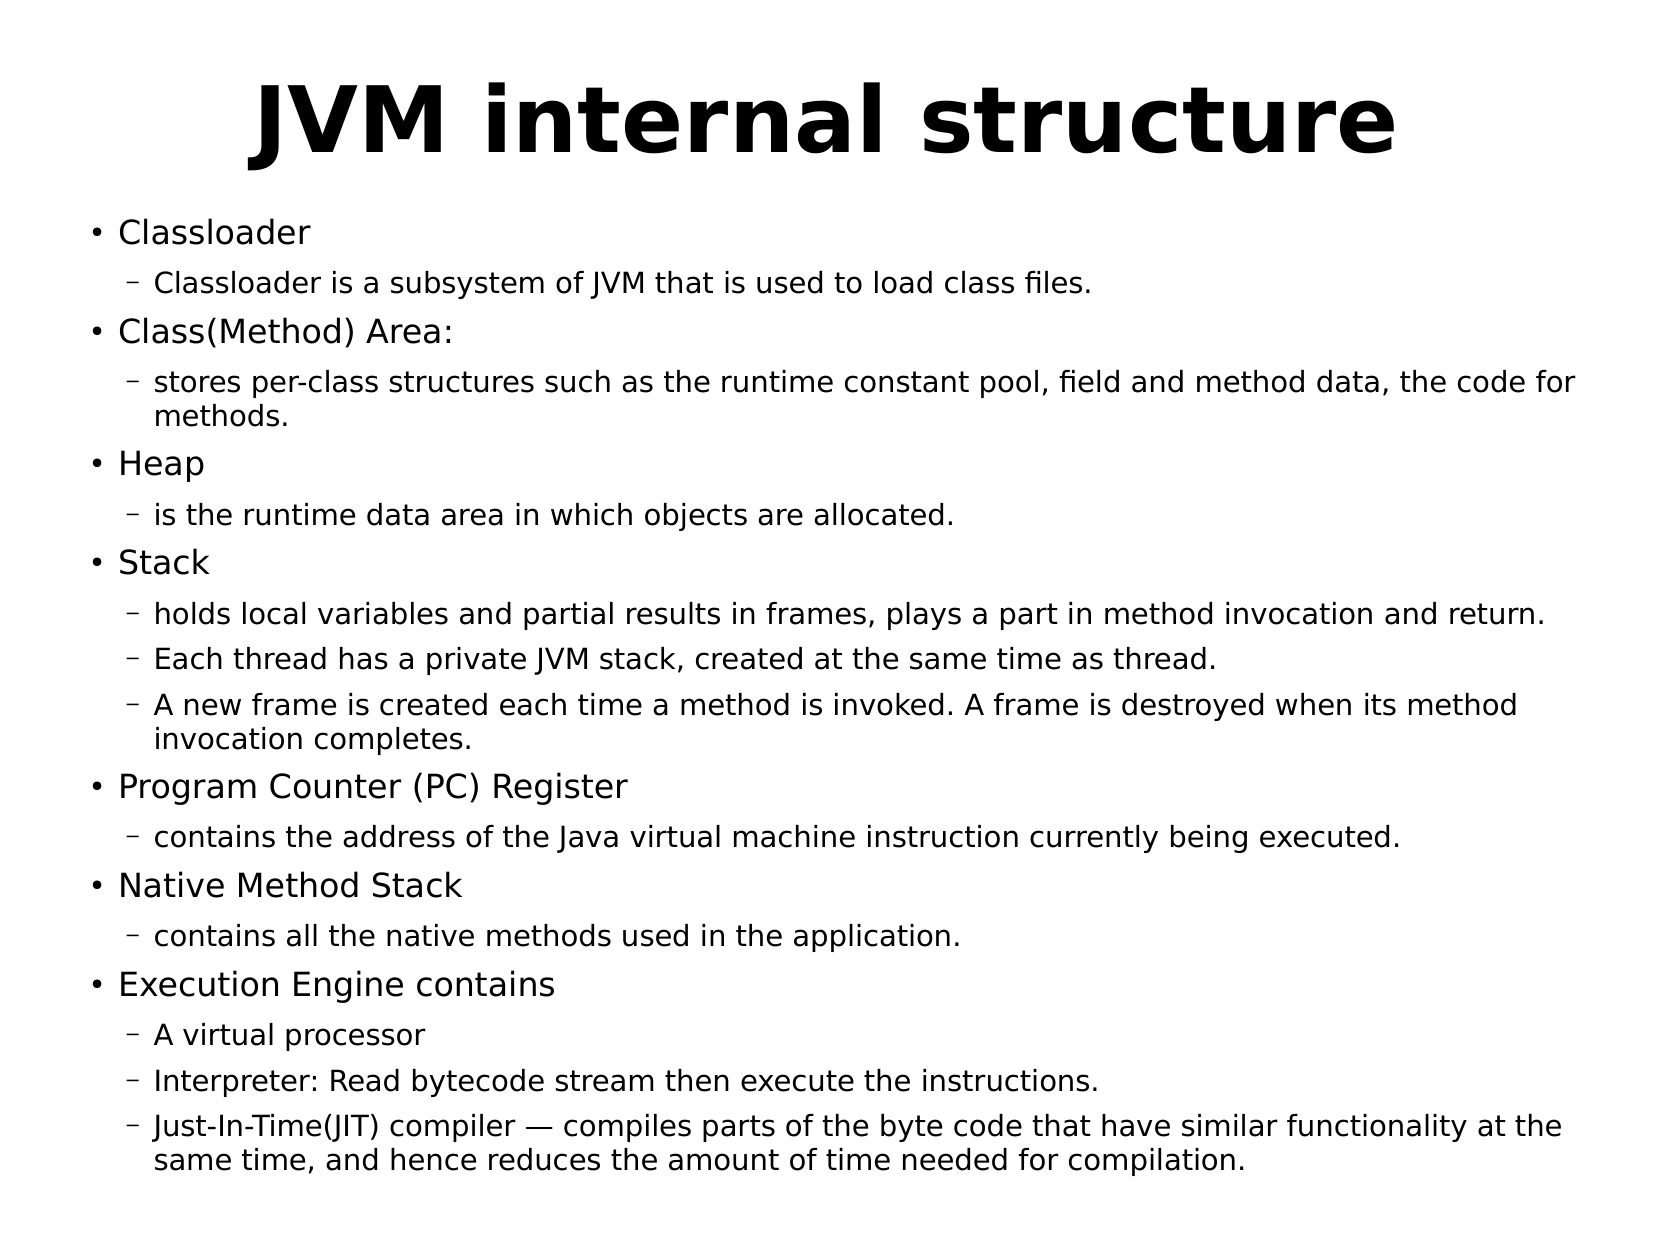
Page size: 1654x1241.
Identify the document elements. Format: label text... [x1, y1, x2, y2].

list Classloader Classloader is a subsystem of JVM that is used to load class files. Class(Method) Area: stores per-class structures such as the runtime constant pool, field and method data, the code for methods. Heap is the runtime data area in which objects are allocated. Stack holds local variables and partial results in frames, plays a part in method invocation and return. Each thread has a private JVM stack, created at the same time as thread. A new frame is created each time a method is invoked. A frame is destroyed when its method invocation completes. Program Counter (PC) Register contains the address of the Java virtual machine instruction currently being executed. Native Method Stack contains all the native methods used in the application. Execution Engine contains A virtual processor Interpreter: Read bytecode stream then execute the instructions. Just-In-Time(JIT) compiler — compiles parts of the byte code that have similar functionality at the same time, and hence reduces the amount of time needed for compilation. [82, 213, 1617, 1188]
title JVM internal structure [82, 45, 1571, 195]
